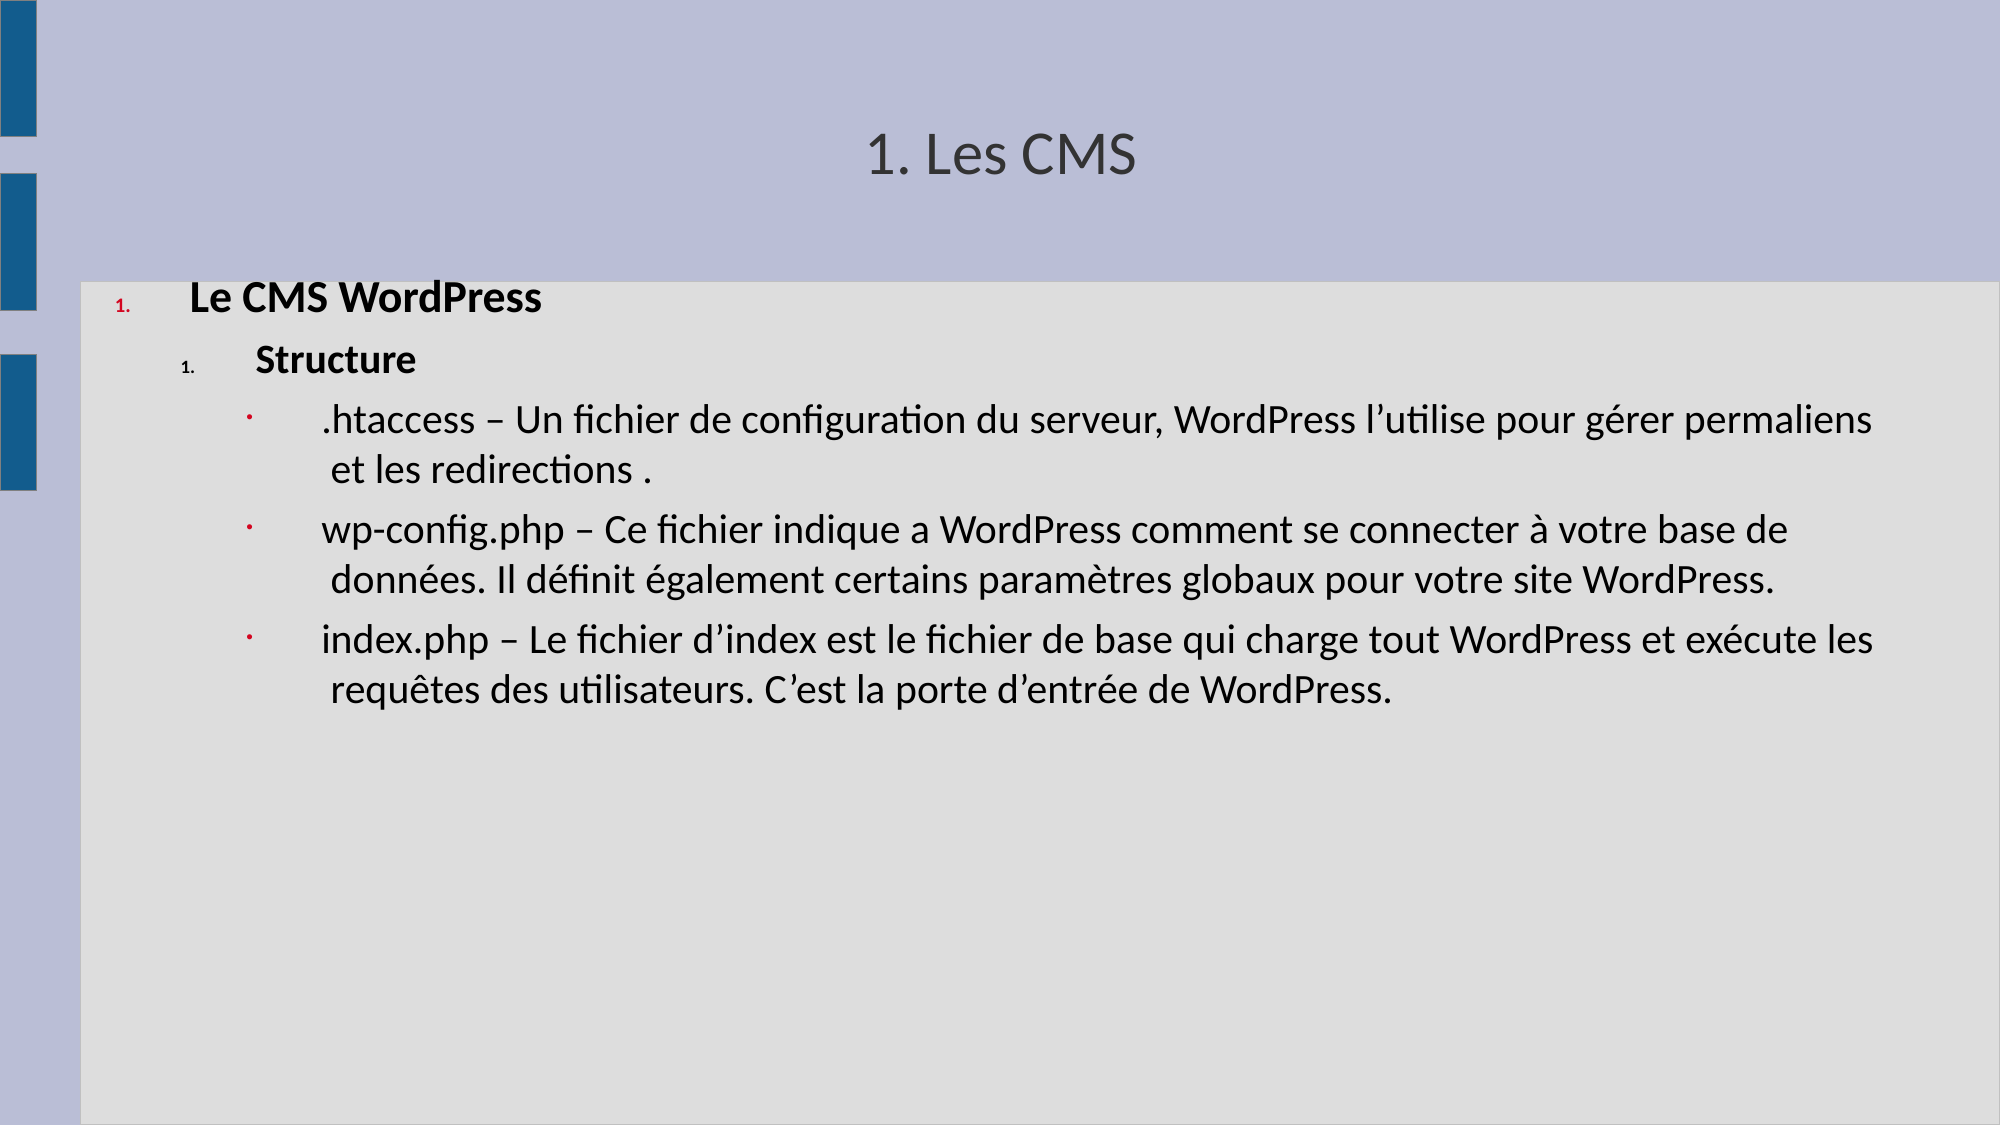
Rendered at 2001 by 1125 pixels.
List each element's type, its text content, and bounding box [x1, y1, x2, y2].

title 1. Les CMS [859, 109, 1141, 254]
text_box Le CMS WordPress Structure .htaccess – Un fichier de configuration du serveur, WordPress l’utilise pour gérer permaliens et les redirections . wp-config.php – Ce fichier indique a WordPress comment se connecter à votre base de données. Il définit également certains paramètres globaux pour votre site WordPress. index.php – Le fichier d’index est le fichier de base qui charge tout WordPress et exécute les requêtes des utilisateurs. C’est la porte d’entrée de WordPress. [112, 254, 1876, 713]
